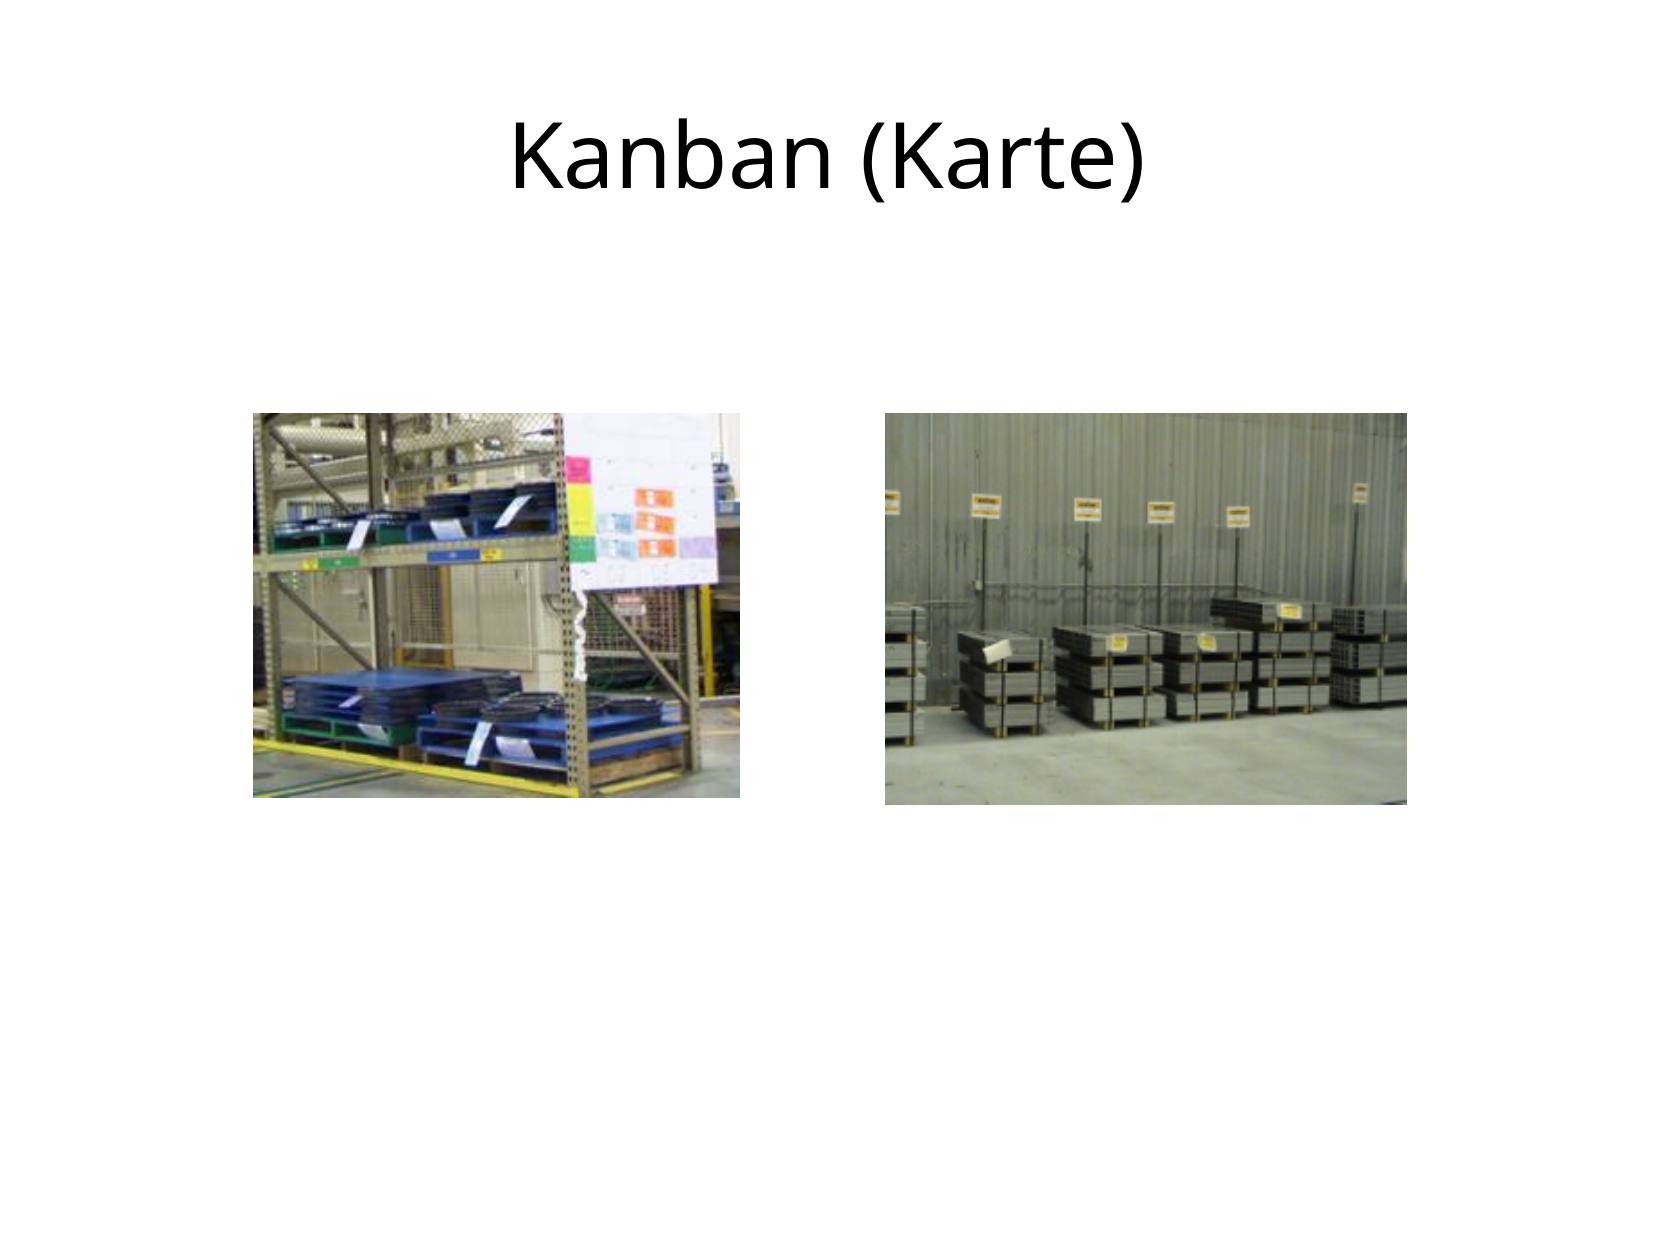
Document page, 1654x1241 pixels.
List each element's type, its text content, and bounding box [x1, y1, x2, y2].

picture [253, 413, 740, 798]
title Kanban (Karte) [82, 49, 1571, 257]
picture [885, 413, 1407, 805]
